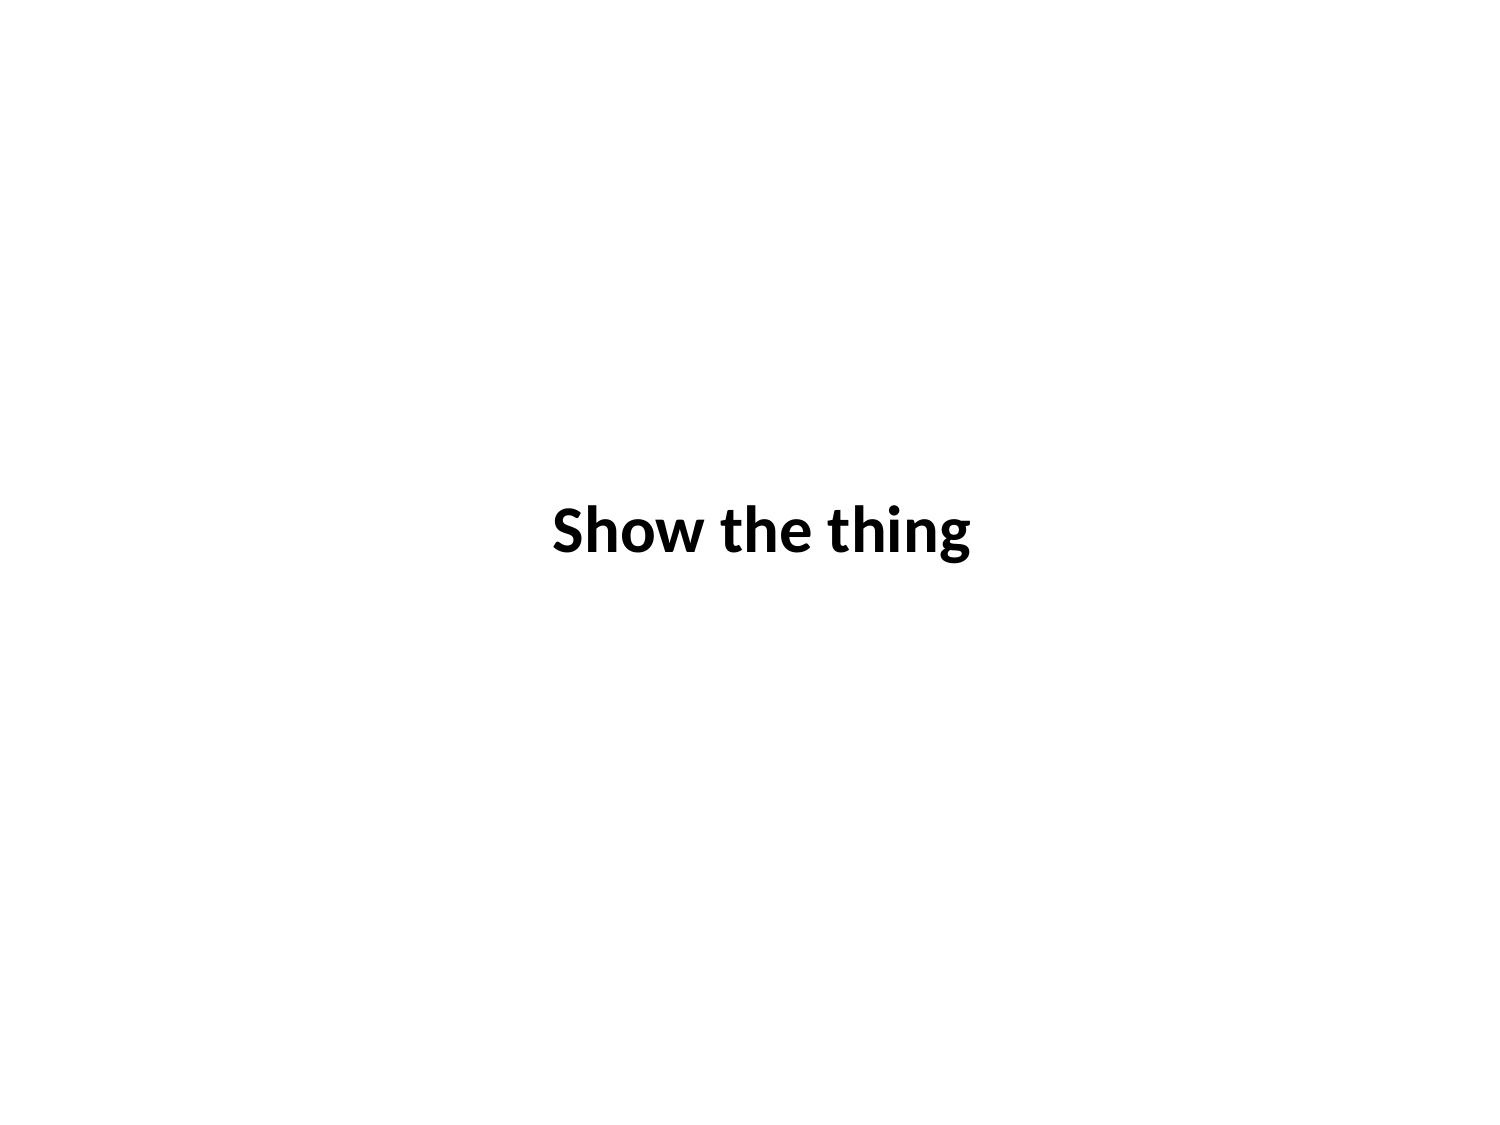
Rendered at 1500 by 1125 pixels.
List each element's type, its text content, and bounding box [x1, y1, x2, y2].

text_box Show the thing [538, 478, 987, 574]
